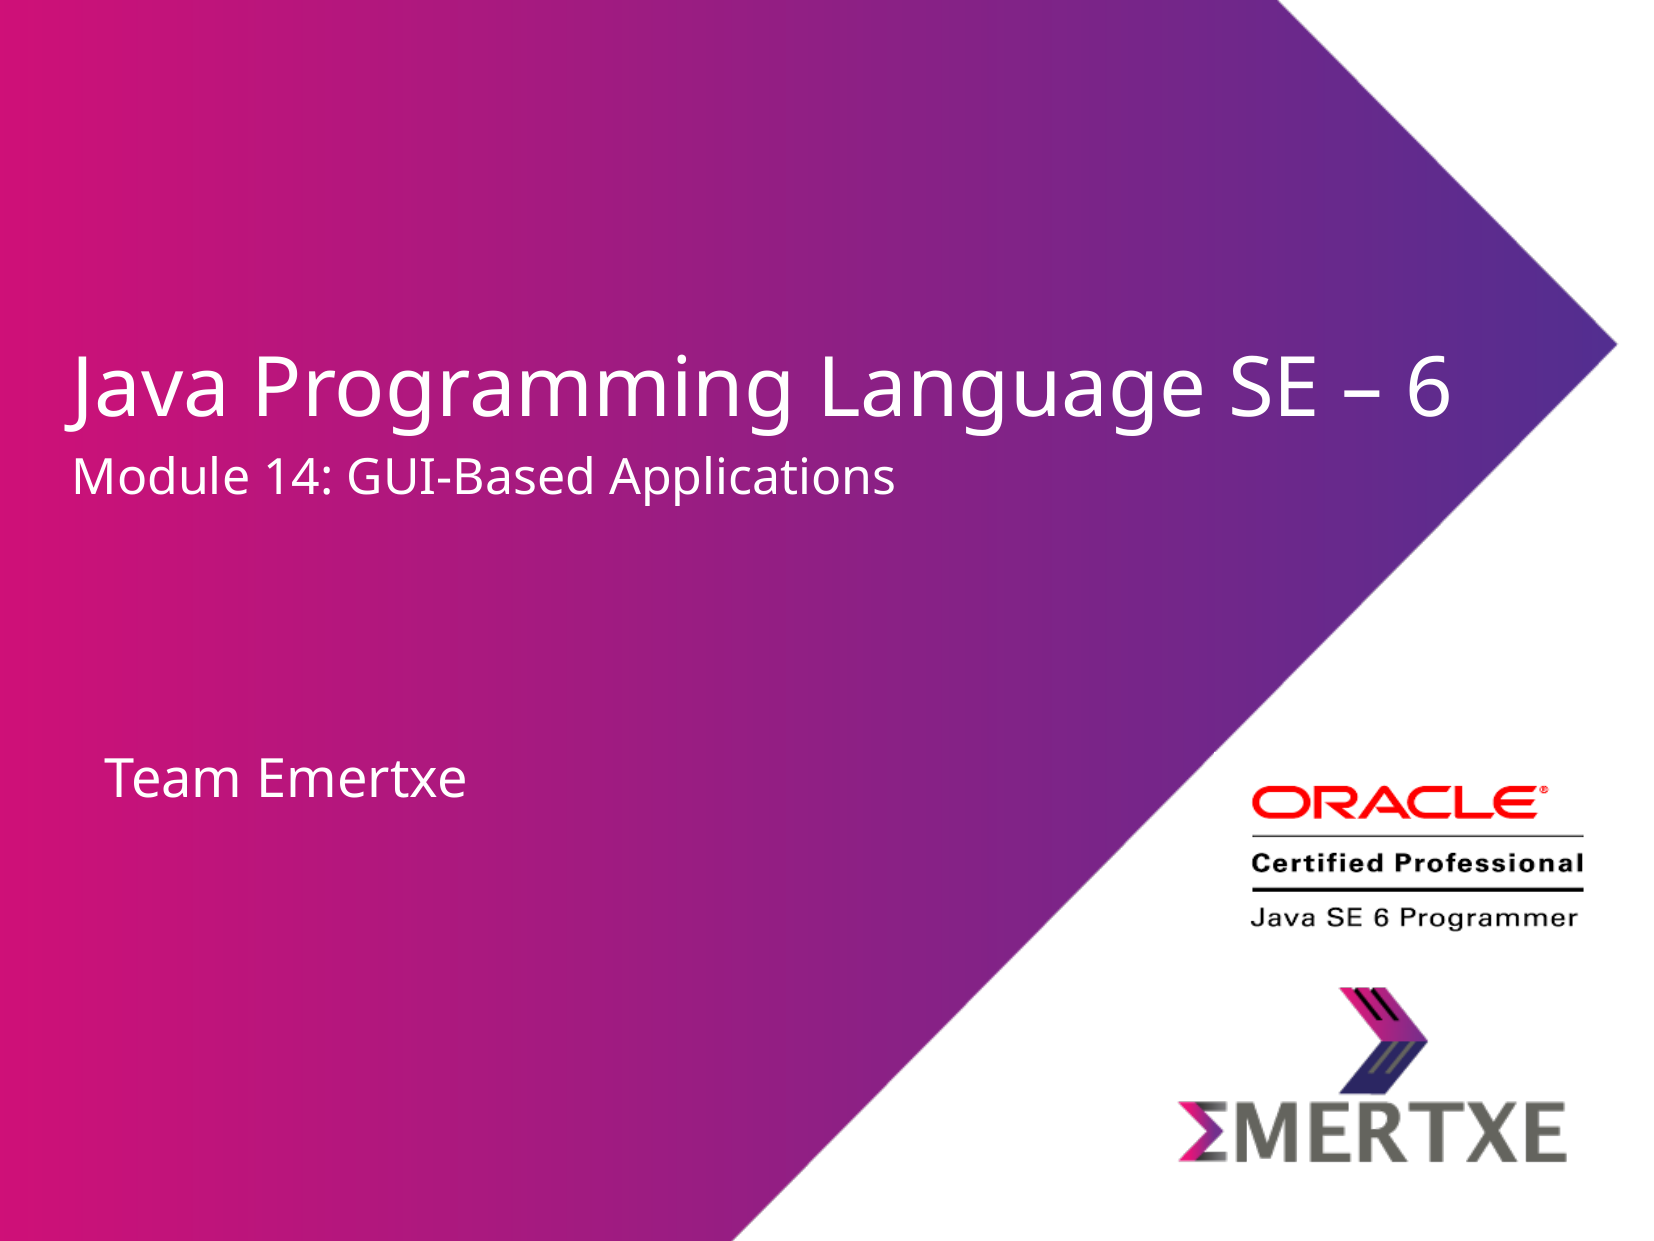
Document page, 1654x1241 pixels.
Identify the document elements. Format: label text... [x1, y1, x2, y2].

title Java Programming Language SE – 6 Module 14: GUI-Based Applications [71, 315, 1561, 523]
picture [0, 0, 1654, 1241]
